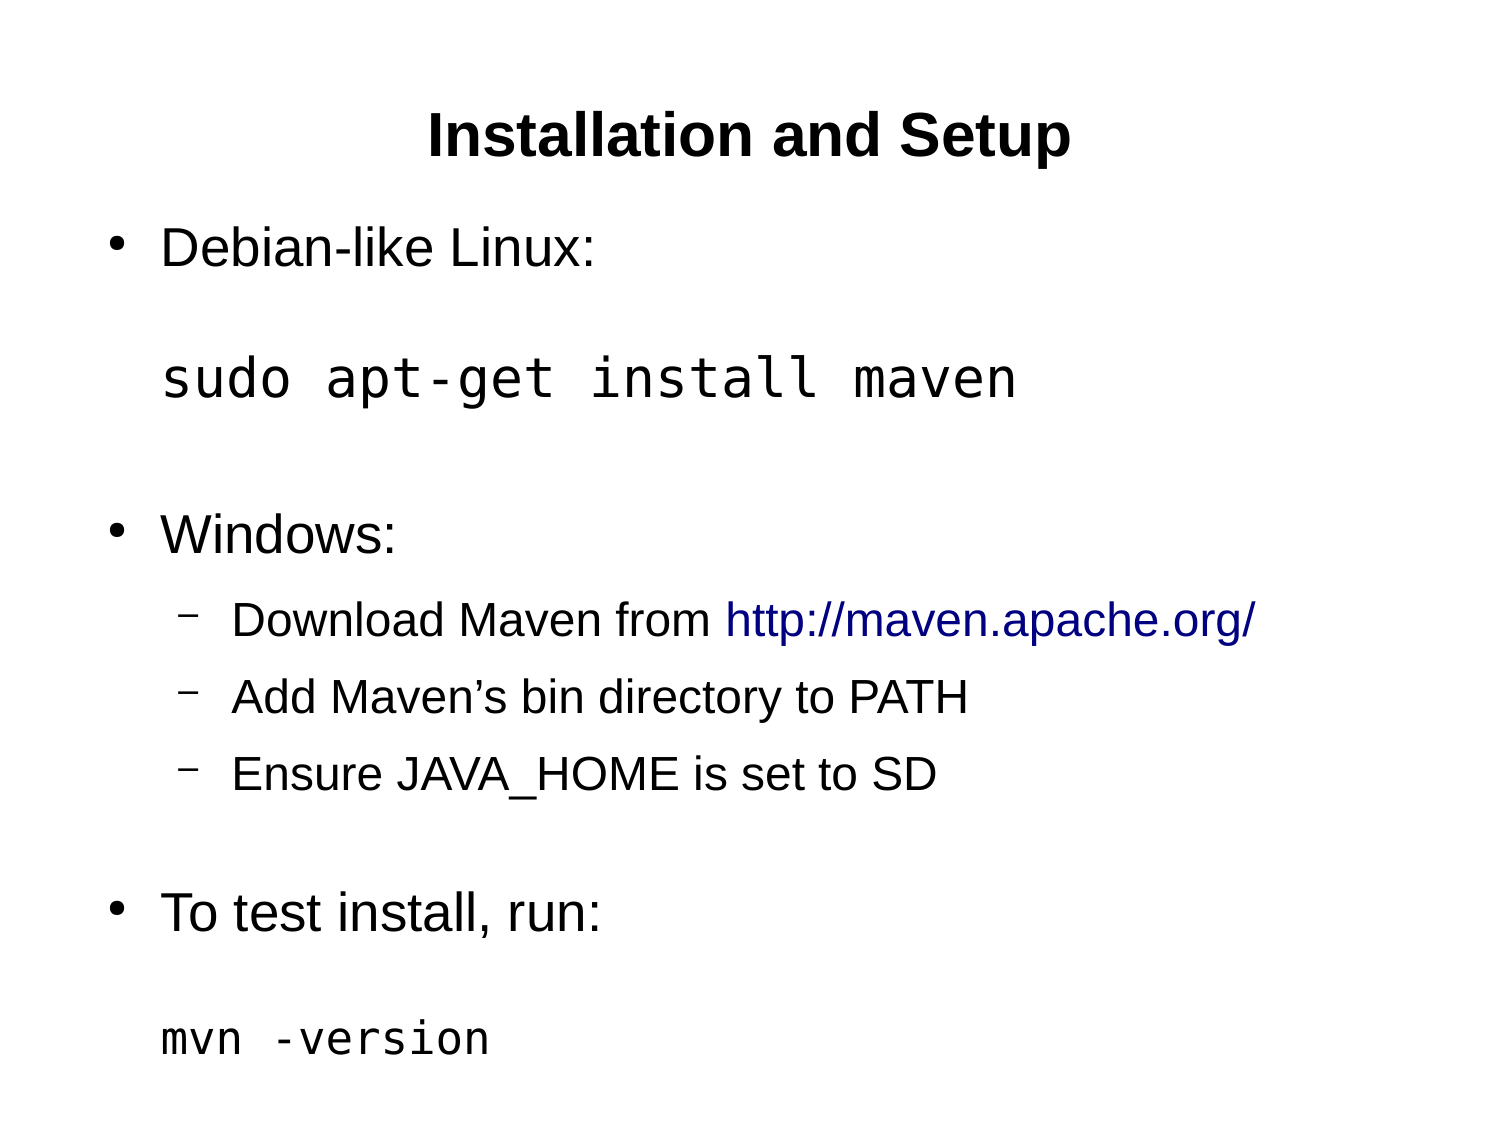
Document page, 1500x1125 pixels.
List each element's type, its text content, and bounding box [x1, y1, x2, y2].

title Installation and Setup [75, 44, 1425, 177]
list Debian-like Linux: sudo apt-get install maven Windows: Download Maven from http://maven.apache.org/ Add Maven’s bin directory to PATH Ensure JAVA_HOME is set to SD To test install, run: mvn -version [75, 204, 1395, 1075]
